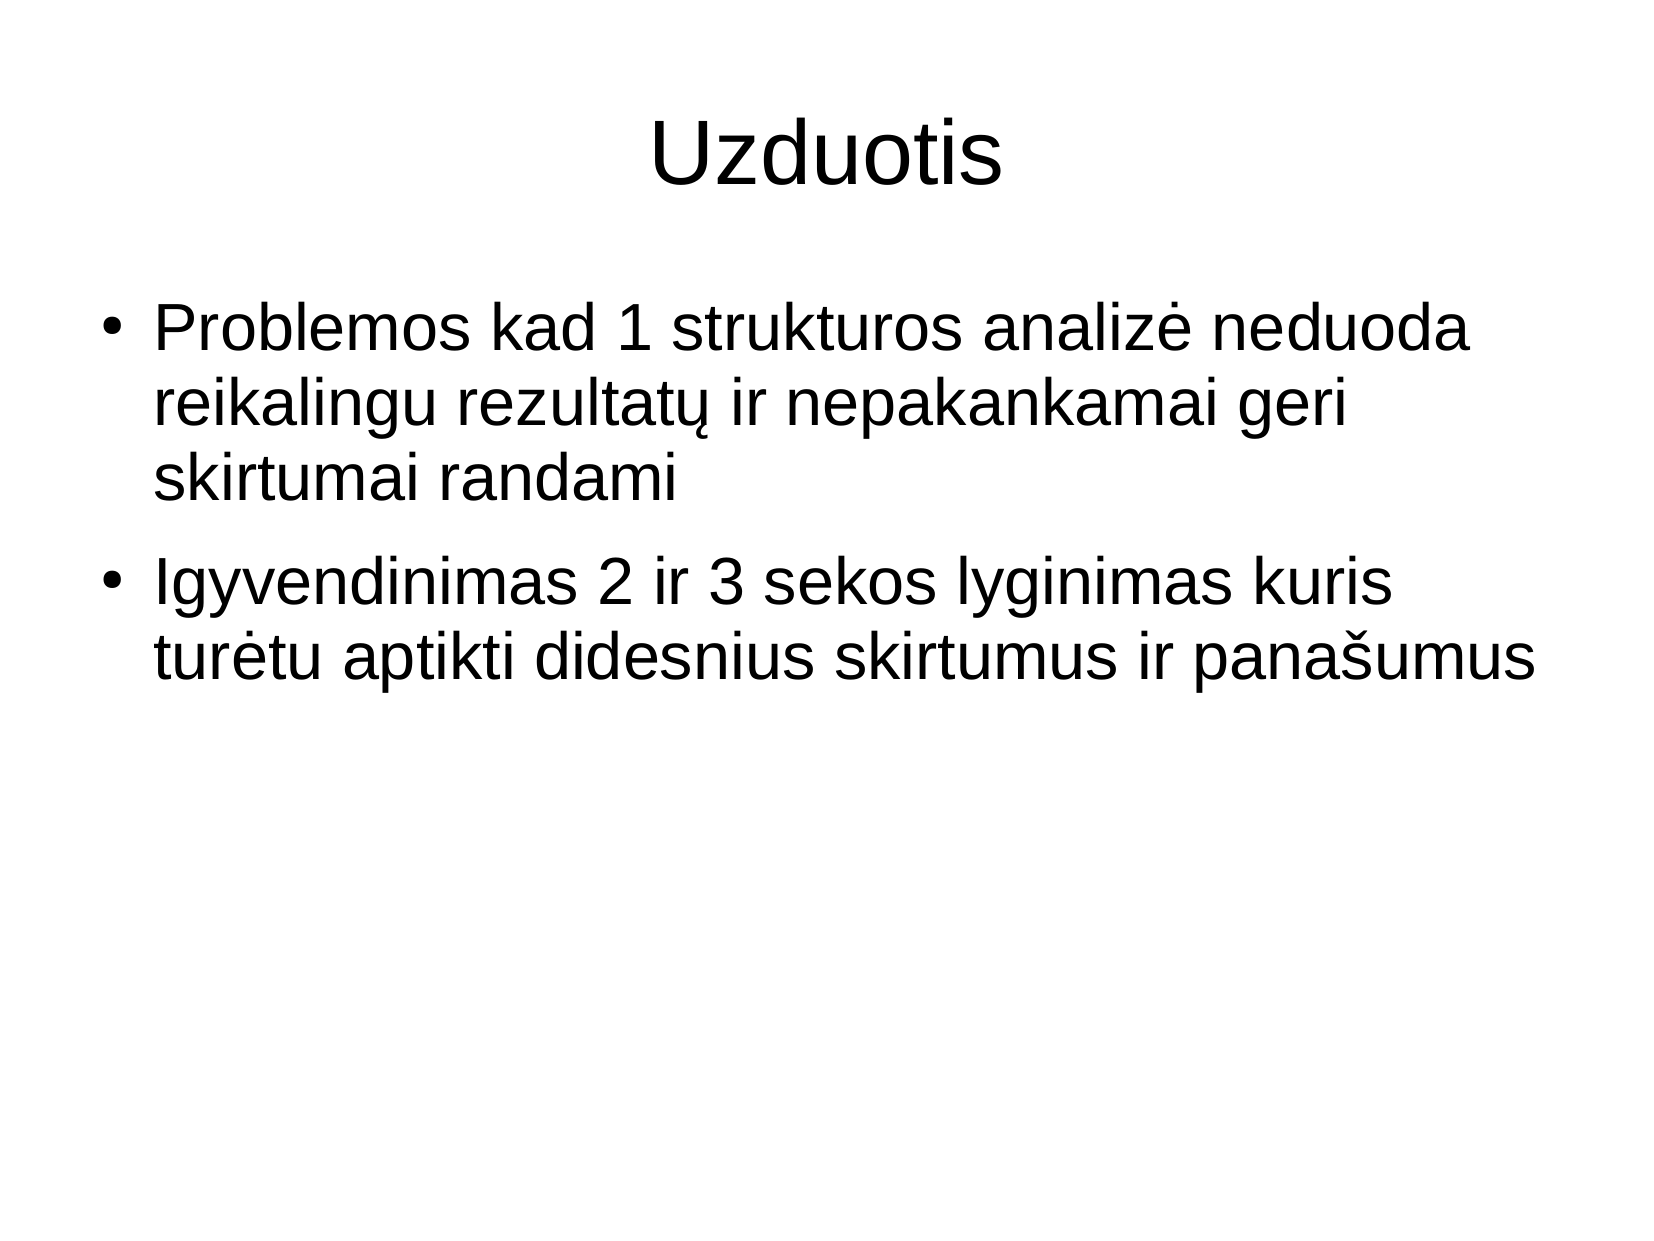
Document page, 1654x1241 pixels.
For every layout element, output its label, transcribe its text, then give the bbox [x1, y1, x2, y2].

title Uzduotis [82, 49, 1571, 257]
list Problemos kad 1 strukturos analizė neduoda reikalingu rezultatų ir nepakankamai geri skirtumai randami Igyvendinimas 2 ir 3 sekos lyginimas kuris turėtu aptikti didesnius skirtumus ir panašumus [82, 290, 1571, 1010]
